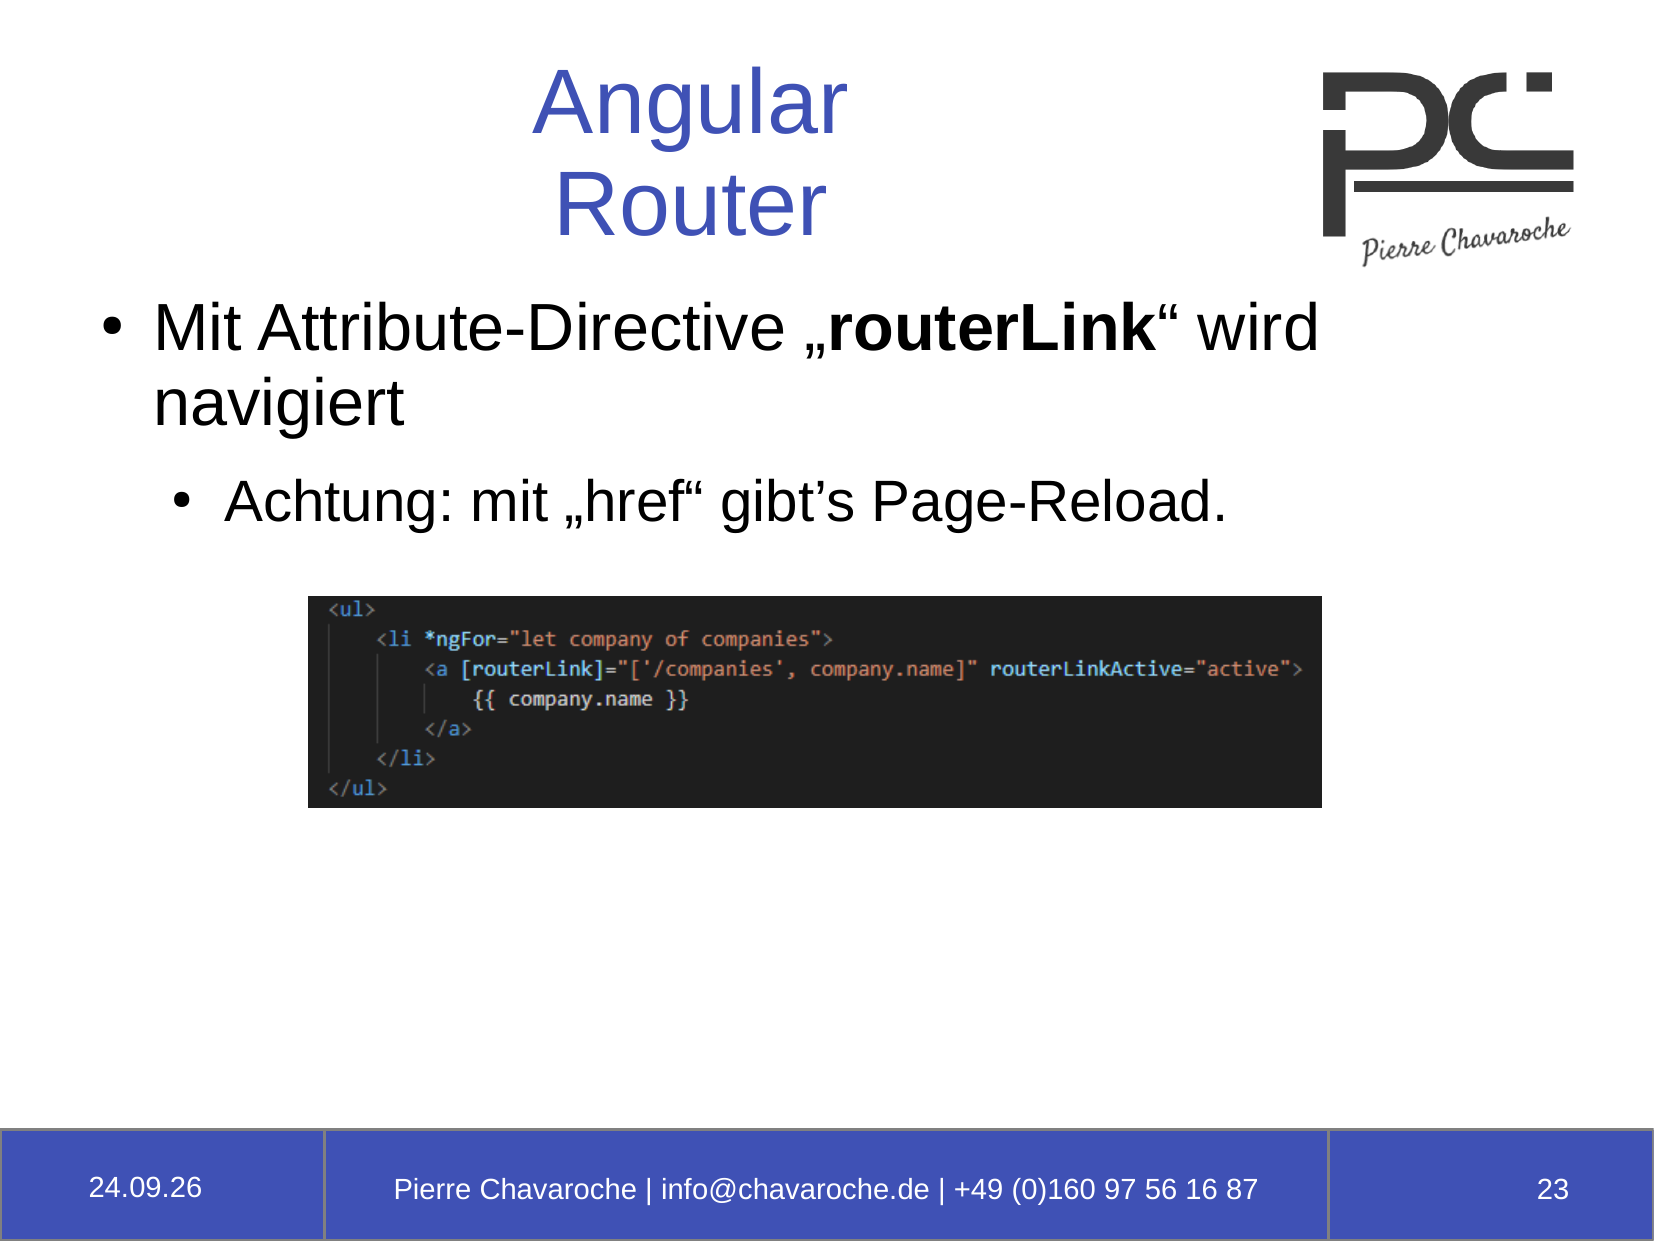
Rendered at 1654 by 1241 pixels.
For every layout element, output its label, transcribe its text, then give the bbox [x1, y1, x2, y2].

picture [308, 596, 1322, 808]
picture [1307, 29, 1589, 311]
title Angular Router [82, 49, 1300, 257]
list Mit Attribute-Directive „routerLink“ wird navigiert Achtung: mit „href“ gibt’s Page-Reload. [82, 290, 1571, 1109]
